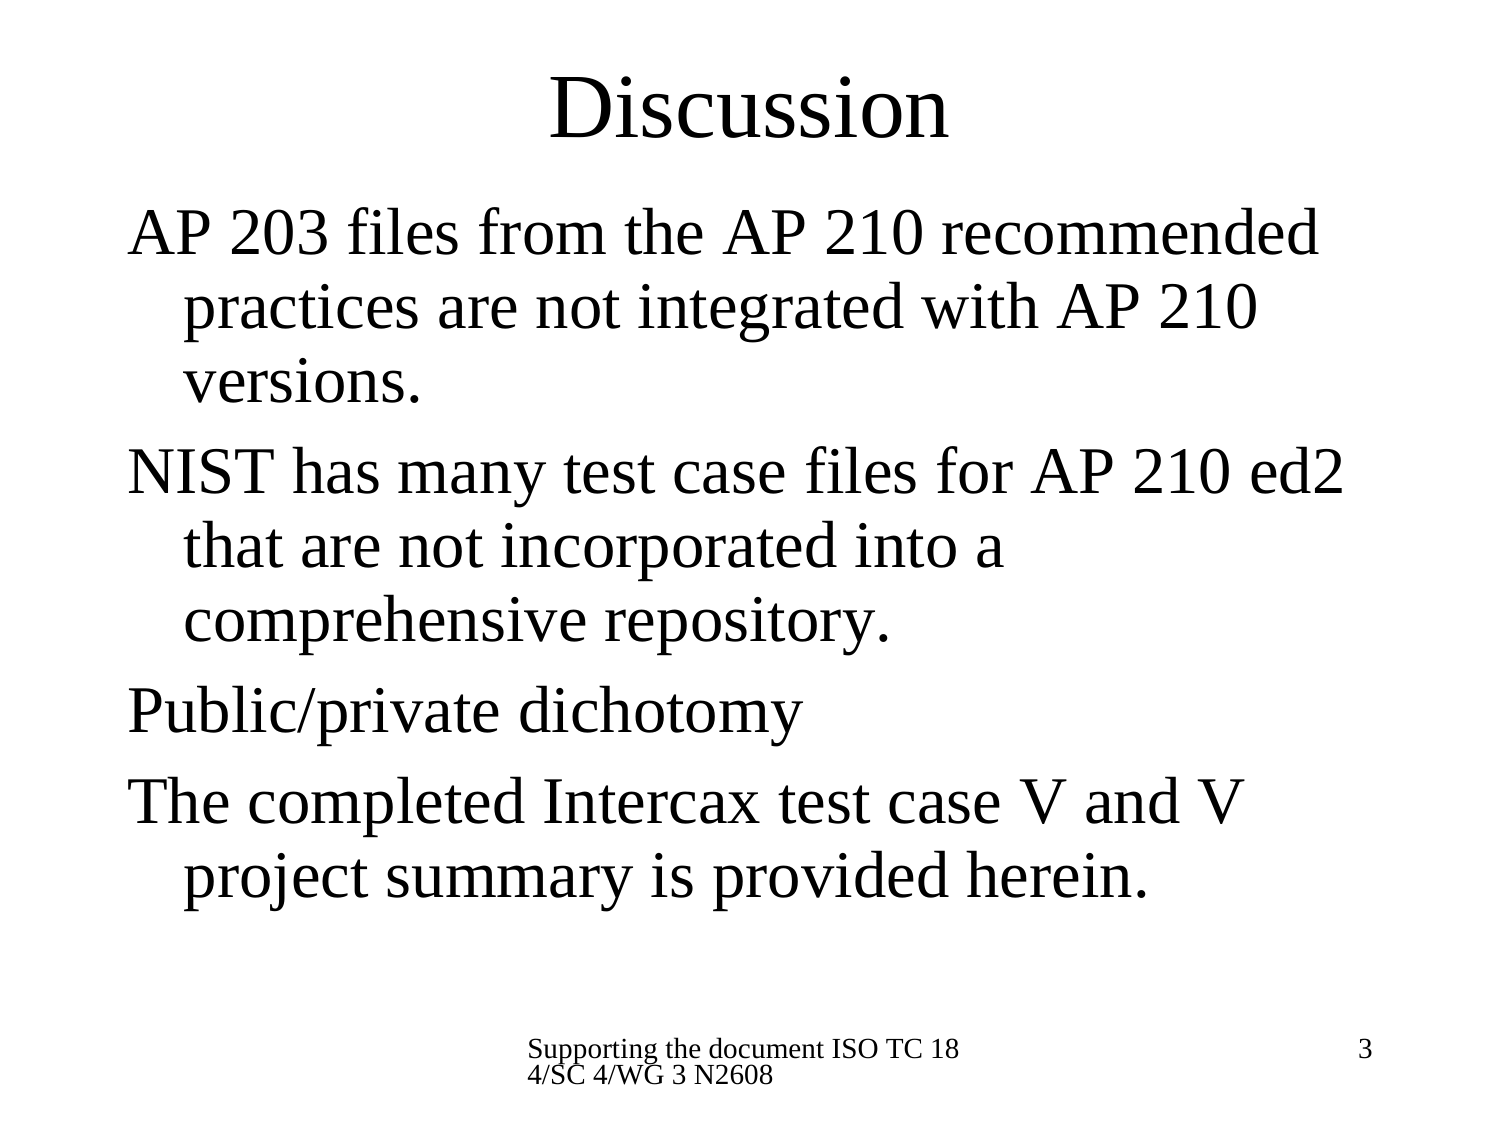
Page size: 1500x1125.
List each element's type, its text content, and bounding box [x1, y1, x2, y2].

title Discussion [112, 12, 1388, 187]
list AP 203 files from the AP 210 recommended practices are not integrated with AP 210 versions. NIST has many test case files for AP 210 ed2 that are not incorporated into a comprehensive repository. Public/private dichotomy The completed Intercax test case V and V project summary is provided herein. [112, 187, 1388, 1011]
